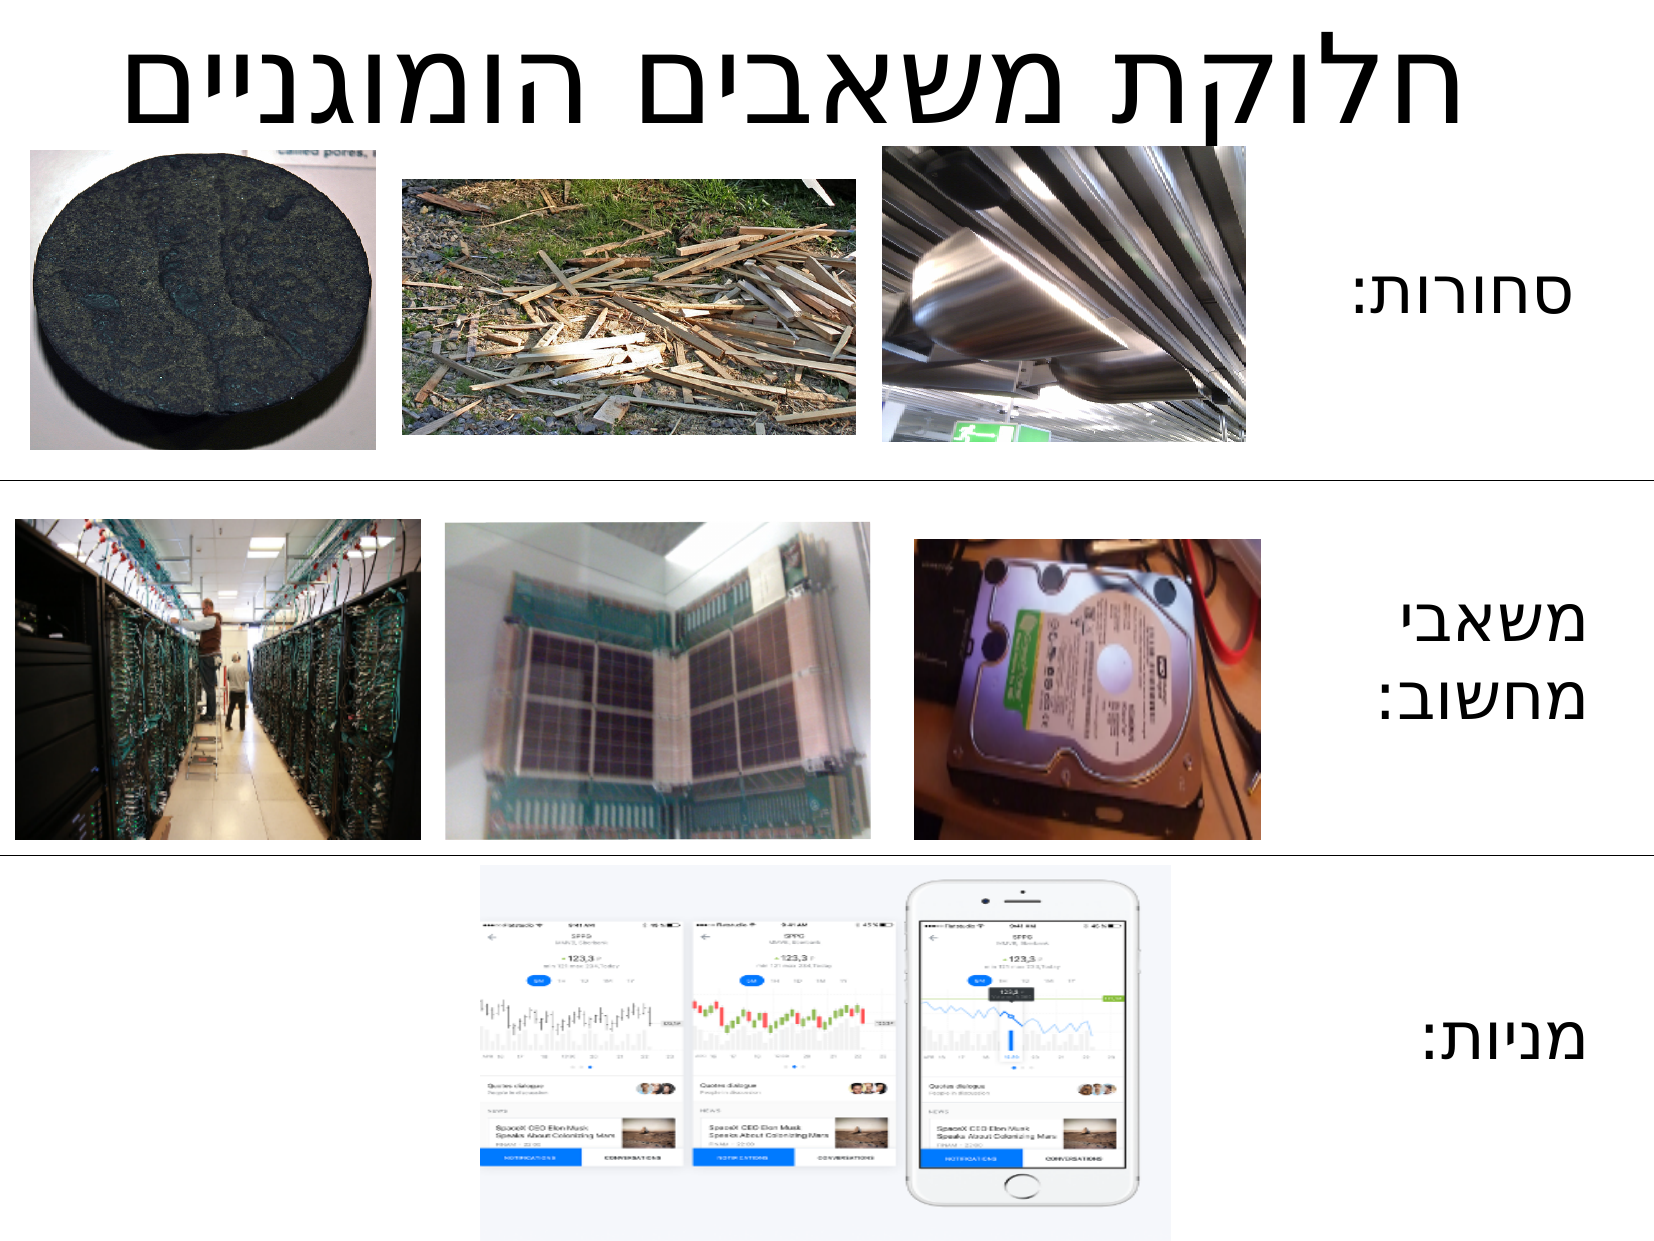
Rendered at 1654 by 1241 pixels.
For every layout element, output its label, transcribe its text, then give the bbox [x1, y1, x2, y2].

text_box סחורות: [1320, 243, 1591, 332]
picture [444, 521, 871, 841]
picture [15, 519, 421, 841]
text_box מניות: [1335, 990, 1606, 1079]
picture [402, 179, 856, 436]
picture [30, 150, 376, 451]
picture [914, 539, 1261, 841]
picture [882, 146, 1246, 451]
picture [480, 865, 1171, 1241]
title חלוקת משאבים הומוגניים [71, 15, 1561, 147]
text_box משאבי מחשוב: [1335, 571, 1606, 734]
